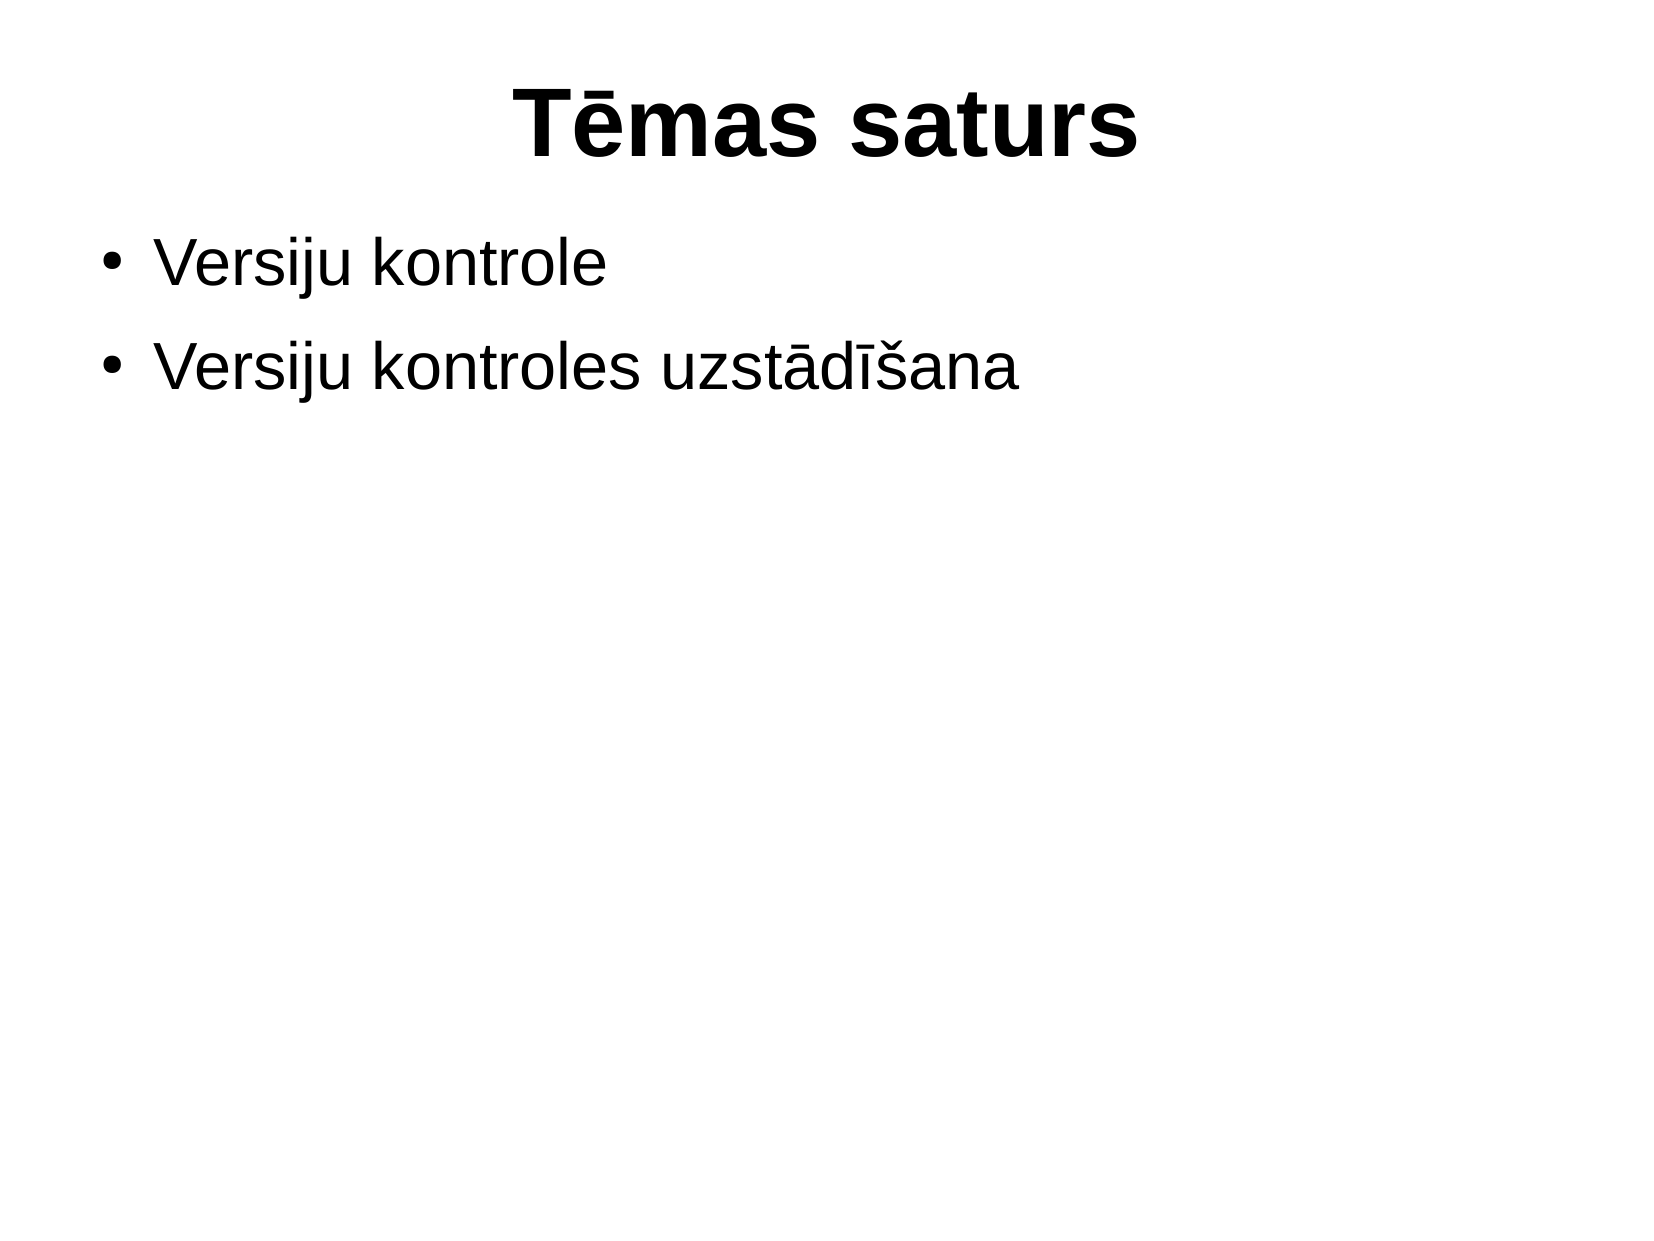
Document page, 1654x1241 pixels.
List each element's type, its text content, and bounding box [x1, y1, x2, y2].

list Versiju kontrole Versiju kontroles uzstādīšana [82, 225, 1538, 1186]
title Tēmas saturs [82, 49, 1571, 196]
